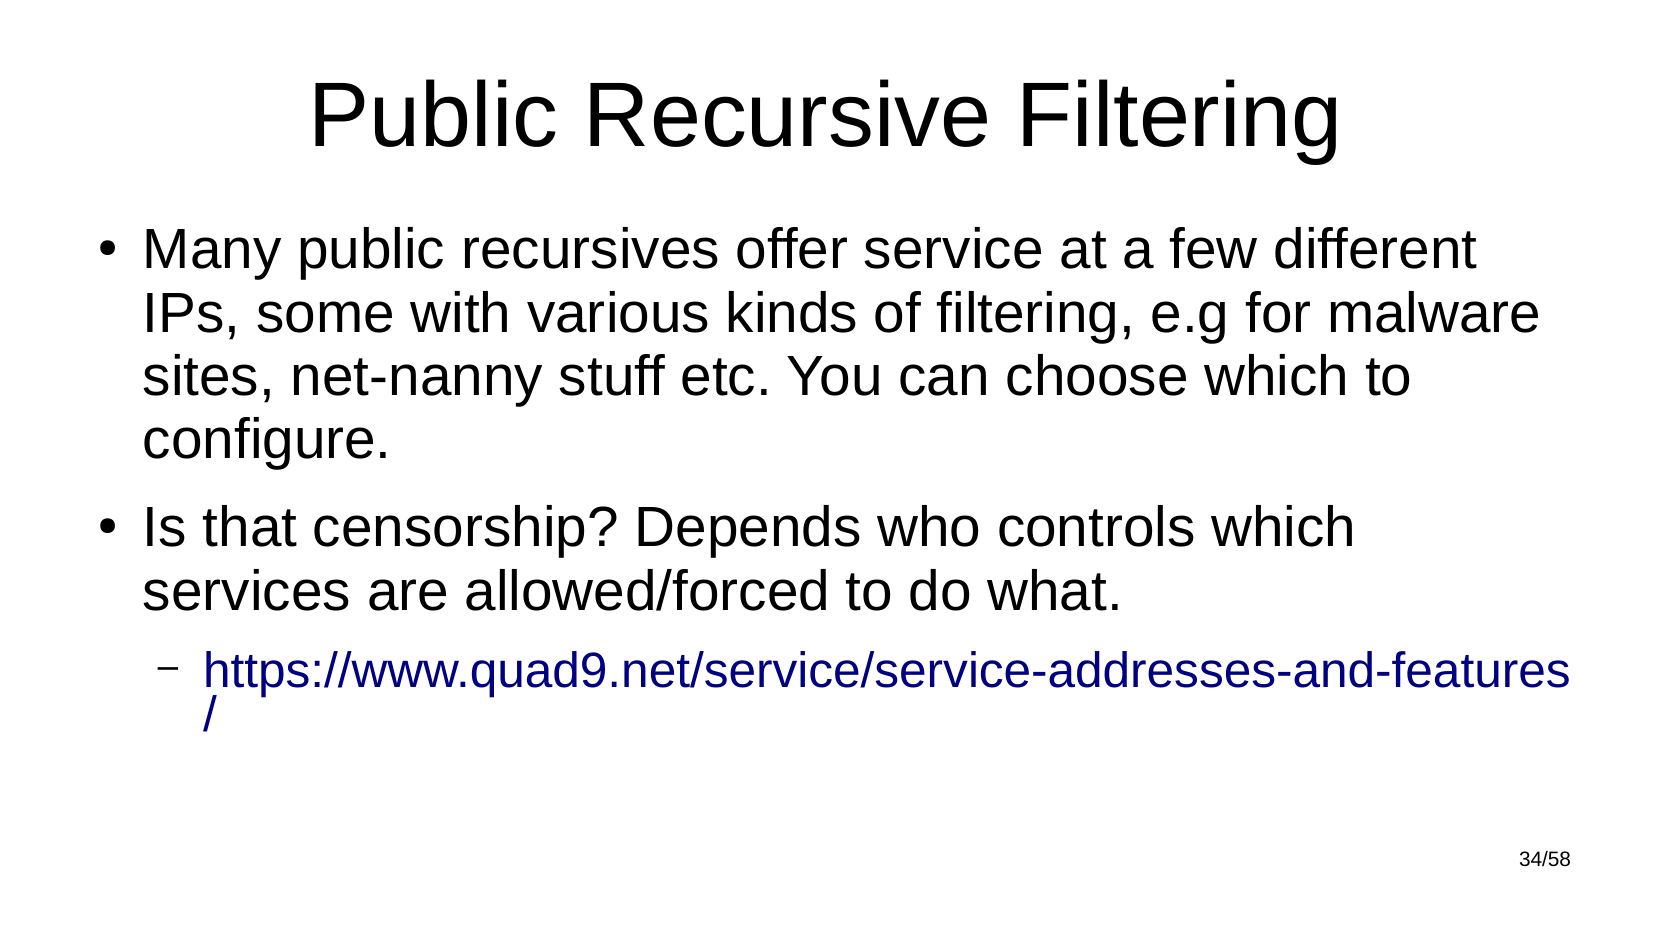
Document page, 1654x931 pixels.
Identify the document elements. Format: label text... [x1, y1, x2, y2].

list Many public recursives offer service at a few different IPs, some with various kinds of filtering, e.g for malware sites, net-nanny stuff etc. You can choose which to configure. Is that censorship? Depends who controls which services are allowed/forced to do what. https://www.quad9.net/service/service-addresses-and-features/ [82, 217, 1571, 758]
title Public Recursive Filtering [82, 37, 1571, 193]
